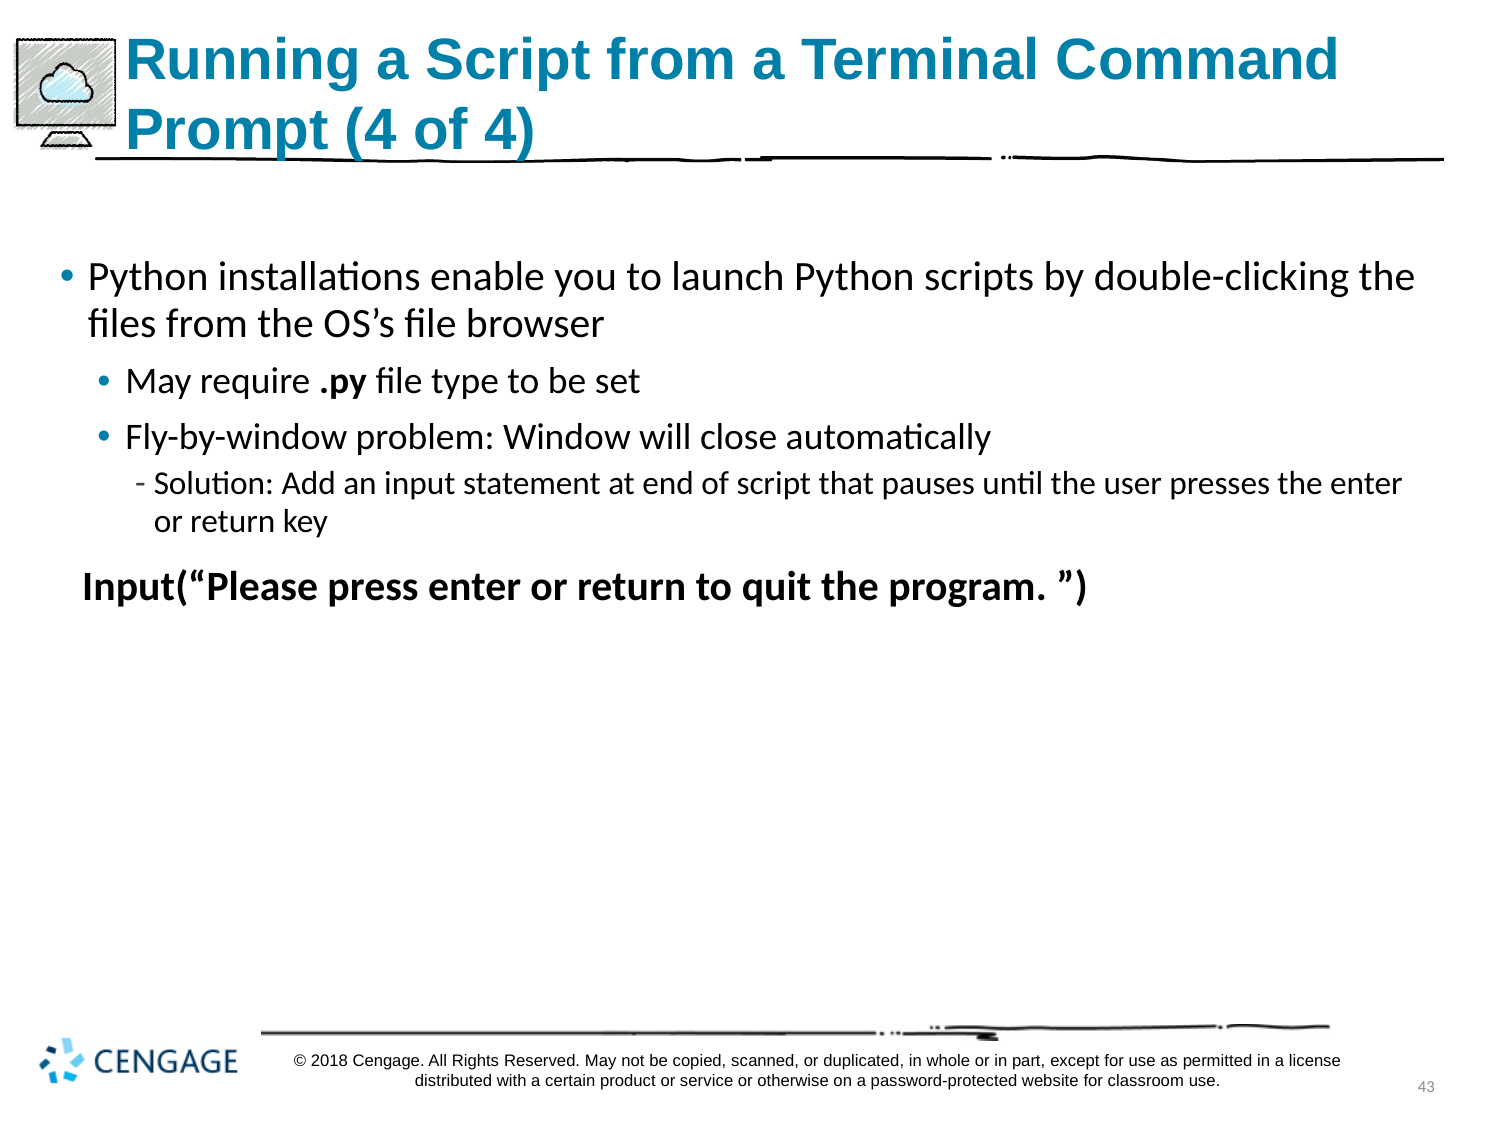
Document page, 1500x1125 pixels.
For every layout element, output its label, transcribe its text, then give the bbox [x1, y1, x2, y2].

picture [13, 36, 117, 151]
picture [19, 1024, 250, 1096]
picture [261, 1024, 1331, 1041]
footer © 2018 Cengage. All Rights Reserved. May not be copied, scanned, or duplicated, in whole or in part, except for use as permitted in a license distributed with a certain product or service or otherwise on a password-protected website for classroom use. [262, 1050, 1375, 1091]
list Input(“Please press enter or return to quit the program. ”) [82, 562, 1125, 611]
title Running a Script from a Terminal Command Prompt (4 of 4) [125, 20, 1442, 162]
list Python installations enable you to launch Python scripts by double-clicking the files from the O S’s file browser May require .py file type to be set Fly-by-window problem: Window will close automatically Solution: Add an input statement at end of script that pauses until the user presses the enter or return key [59, 252, 1441, 545]
picture [154, 155, 1444, 163]
